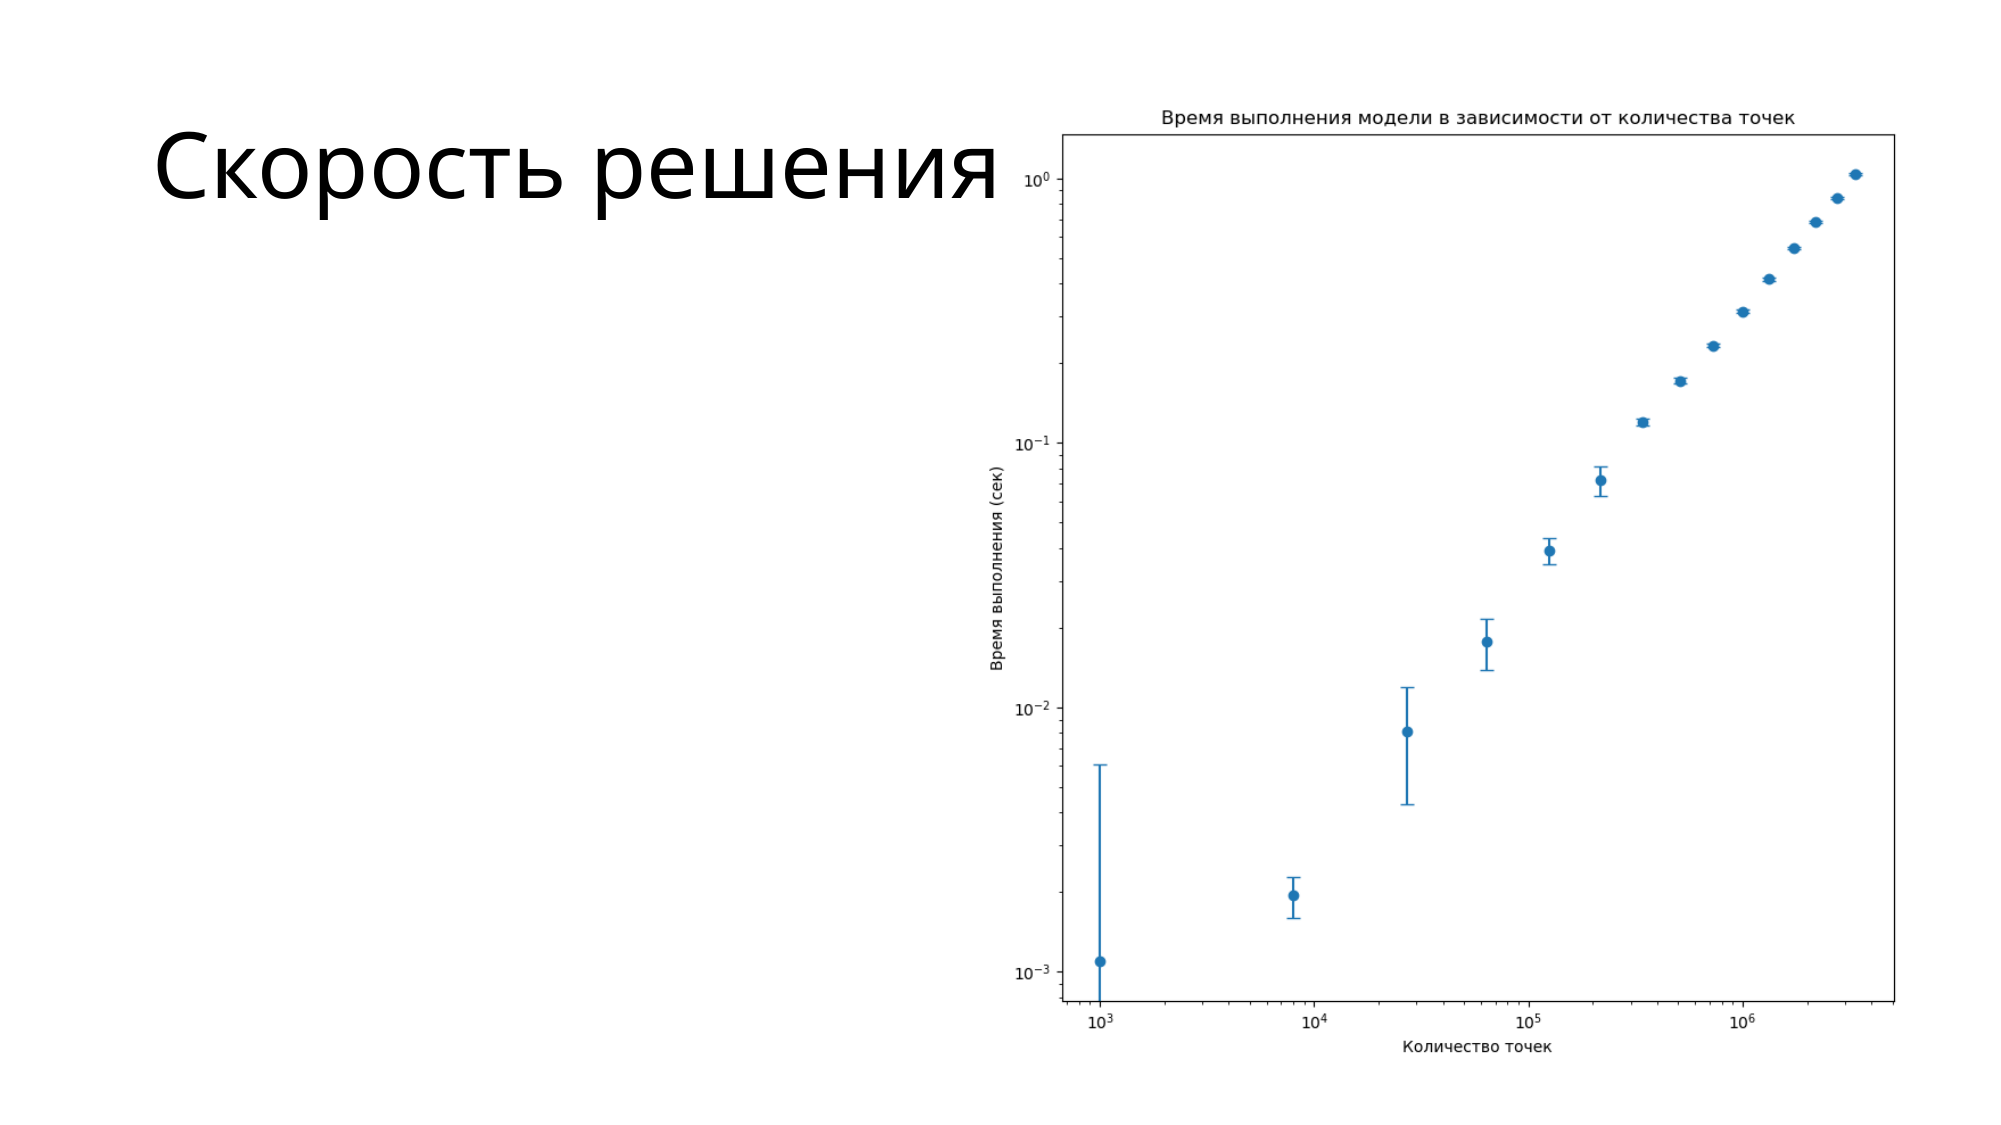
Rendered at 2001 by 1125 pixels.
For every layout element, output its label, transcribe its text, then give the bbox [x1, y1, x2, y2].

picture [928, 0, 2000, 1125]
title Скорость решения [137, 59, 1863, 278]
